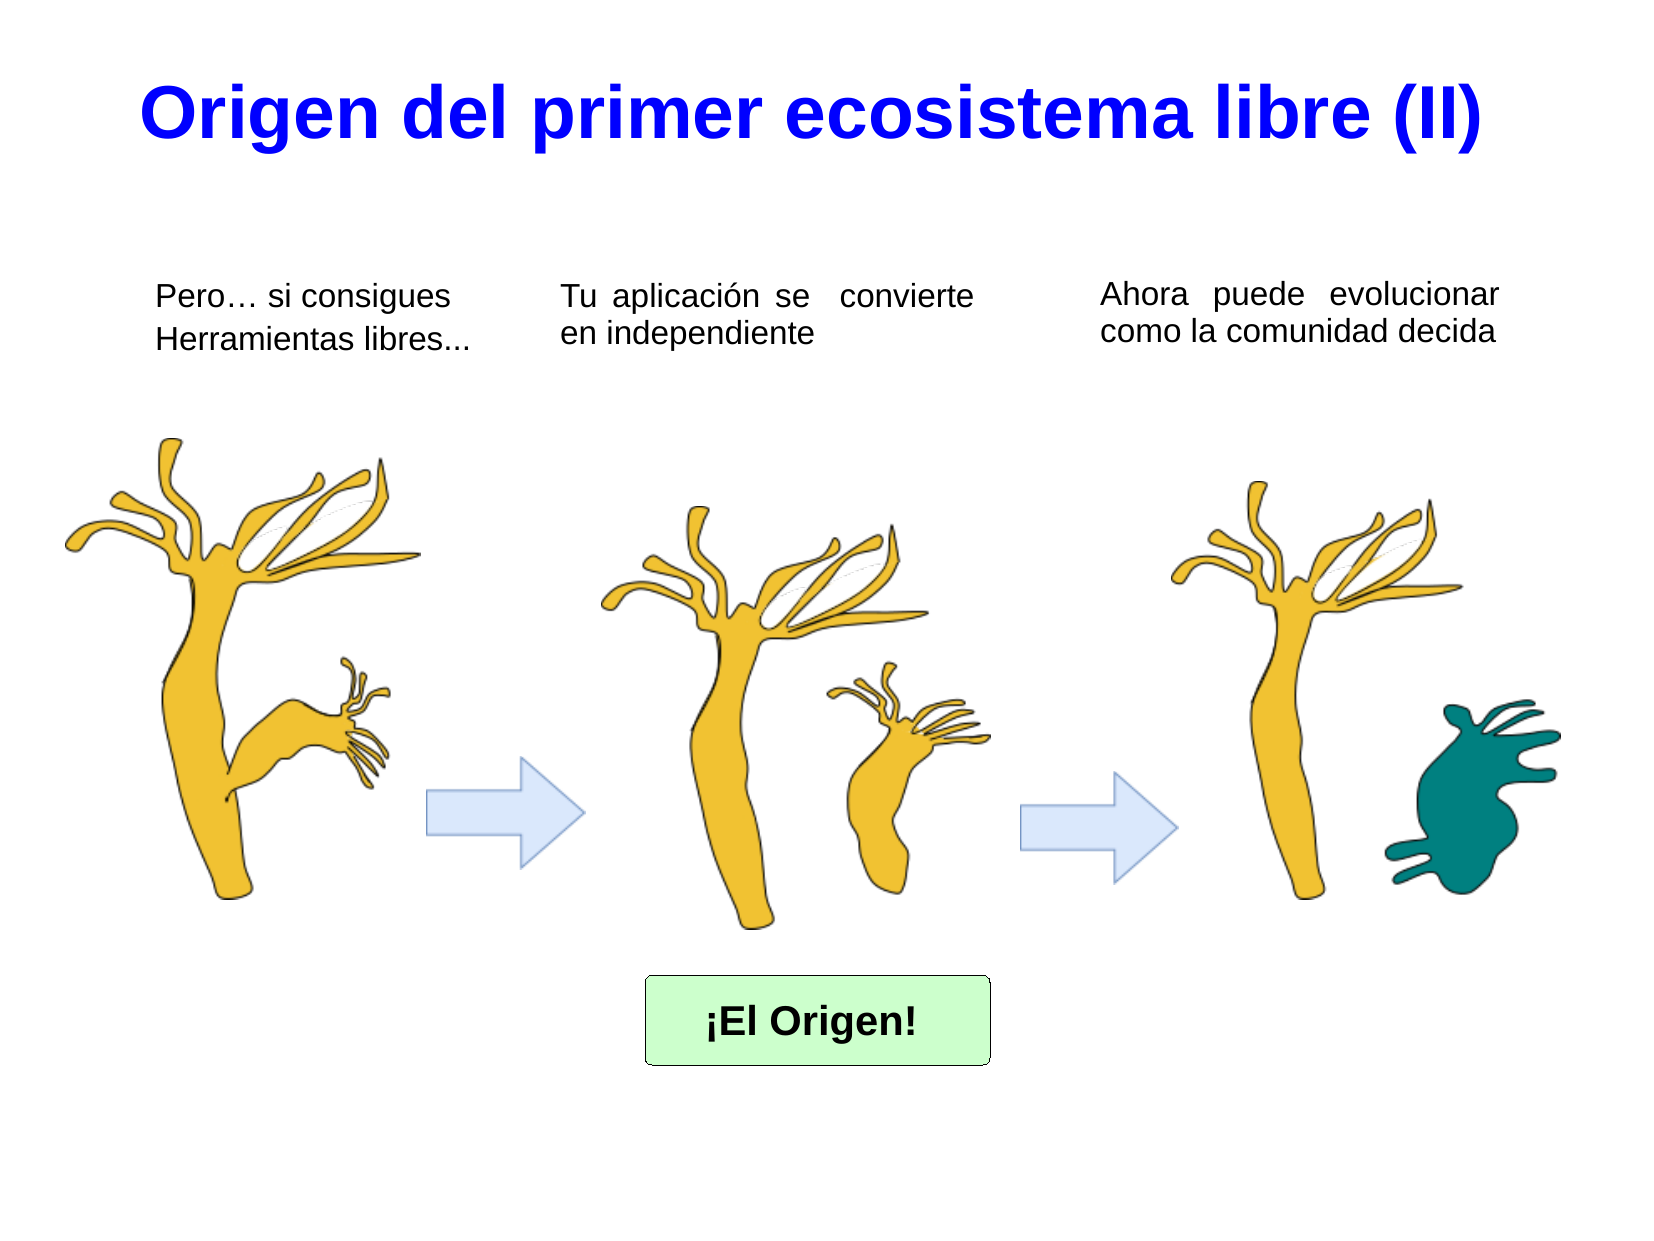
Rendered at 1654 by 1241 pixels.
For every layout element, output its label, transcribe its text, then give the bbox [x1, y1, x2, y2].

picture [601, 506, 991, 931]
picture [1020, 481, 1561, 901]
text_box Origen del primer ecosistema libre (II) [64, 60, 1561, 166]
picture [65, 438, 421, 901]
text_box Pero… si consigues Herramientas libres... [105, 270, 526, 384]
text_box Ahora puede evolucionar como la comunidad decida [1050, 268, 1516, 376]
text_box Tu aplicación se convierte en independiente [510, 270, 991, 376]
text_box [645, 975, 991, 1066]
text_box ¡El Origen! [690, 990, 961, 1066]
picture [426, 756, 586, 871]
